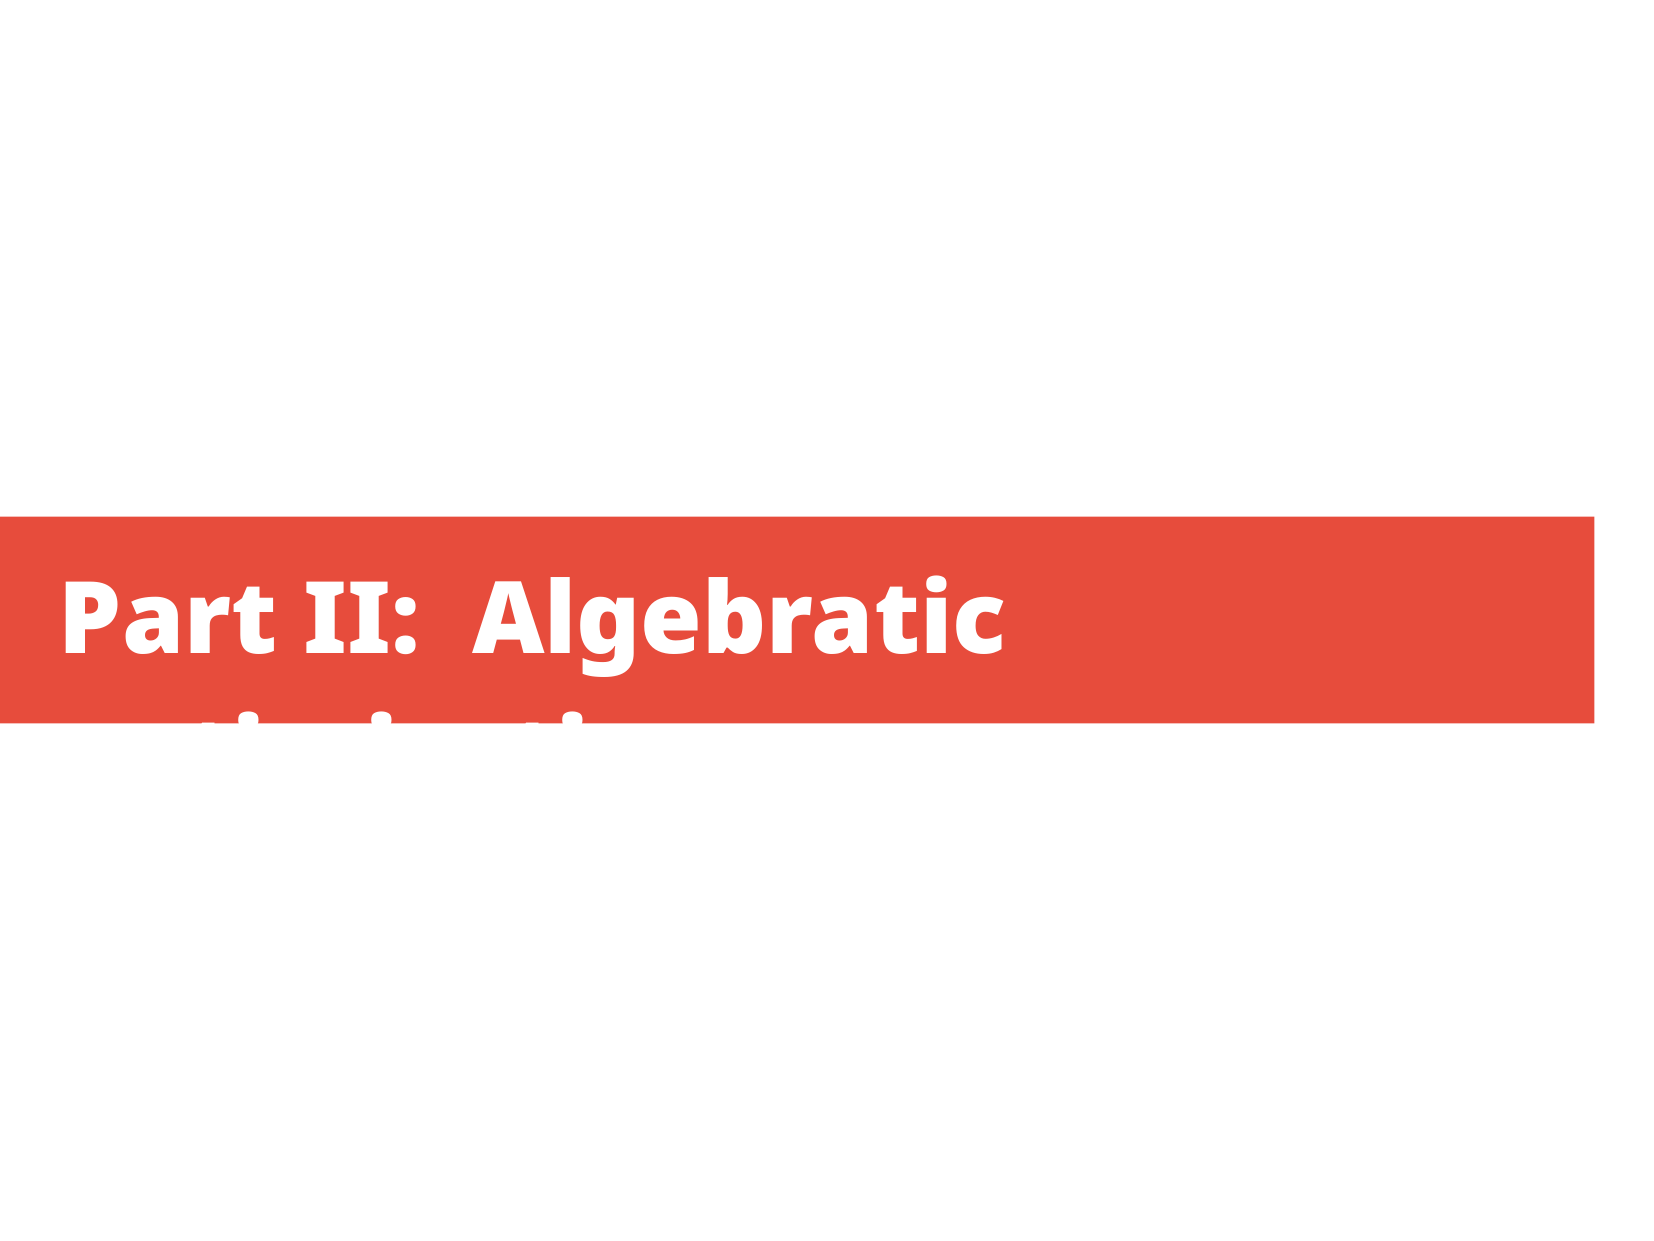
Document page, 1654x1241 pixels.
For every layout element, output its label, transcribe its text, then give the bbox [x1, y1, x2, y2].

title Part II: Algebratic optimization [59, 546, 1595, 694]
